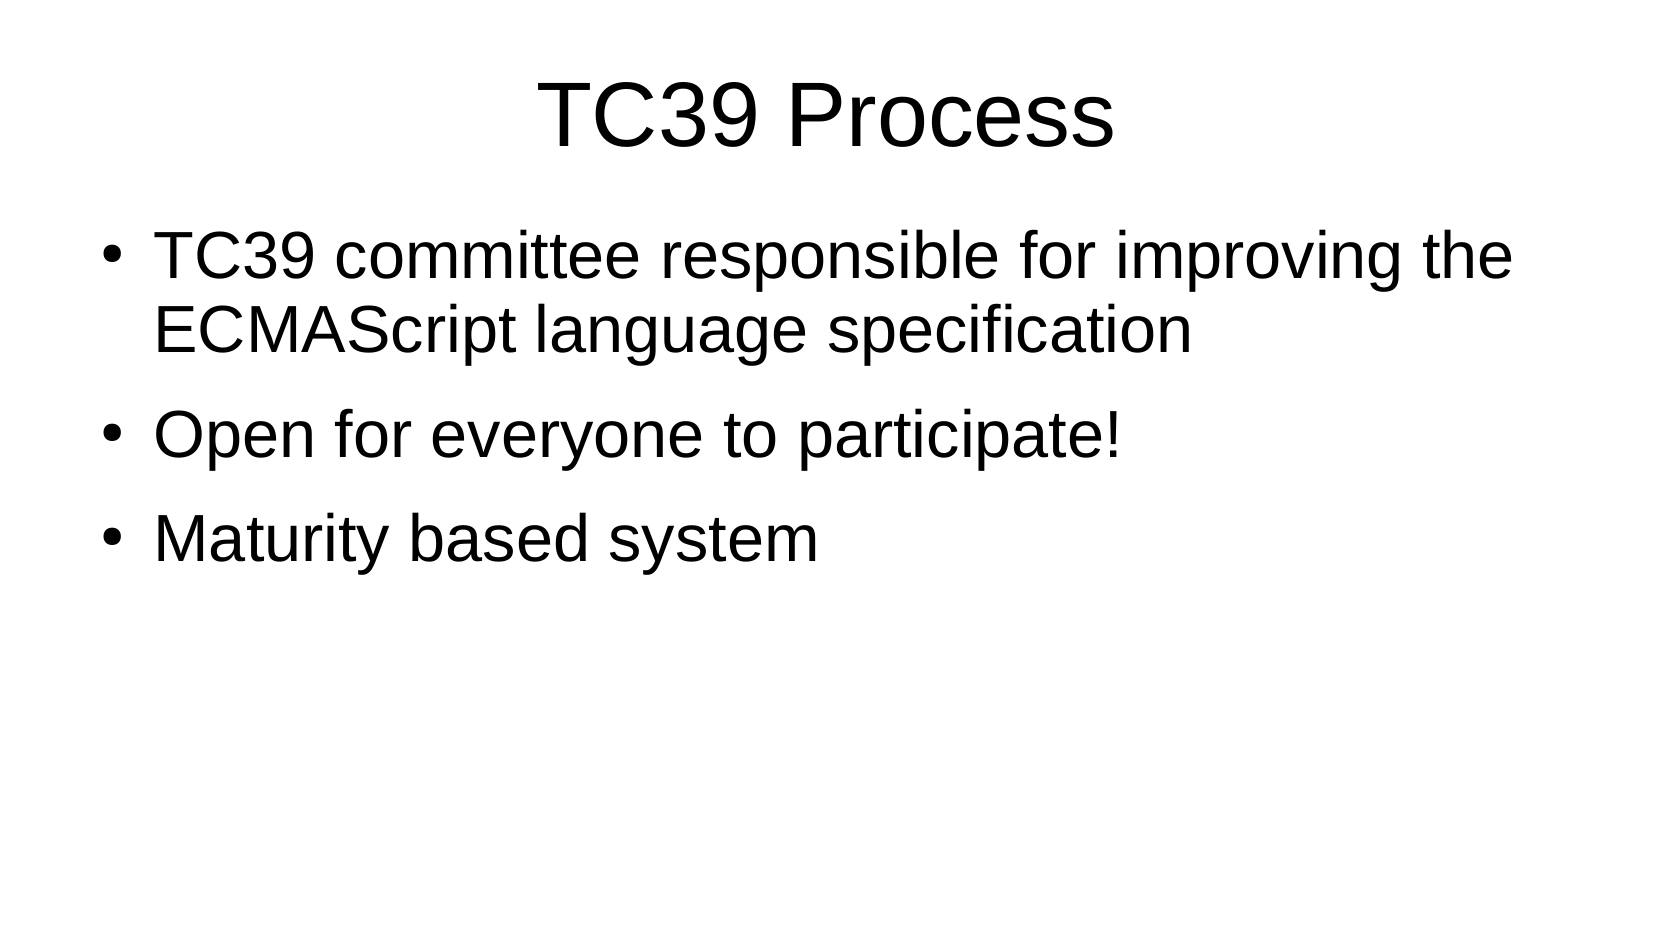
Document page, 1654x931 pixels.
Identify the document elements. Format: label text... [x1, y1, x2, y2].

title TC39 Process [82, 37, 1571, 193]
list TC39 committee responsible for improving the ECMAScript language specification Open for everyone to participate! Maturity based system [82, 217, 1571, 758]
